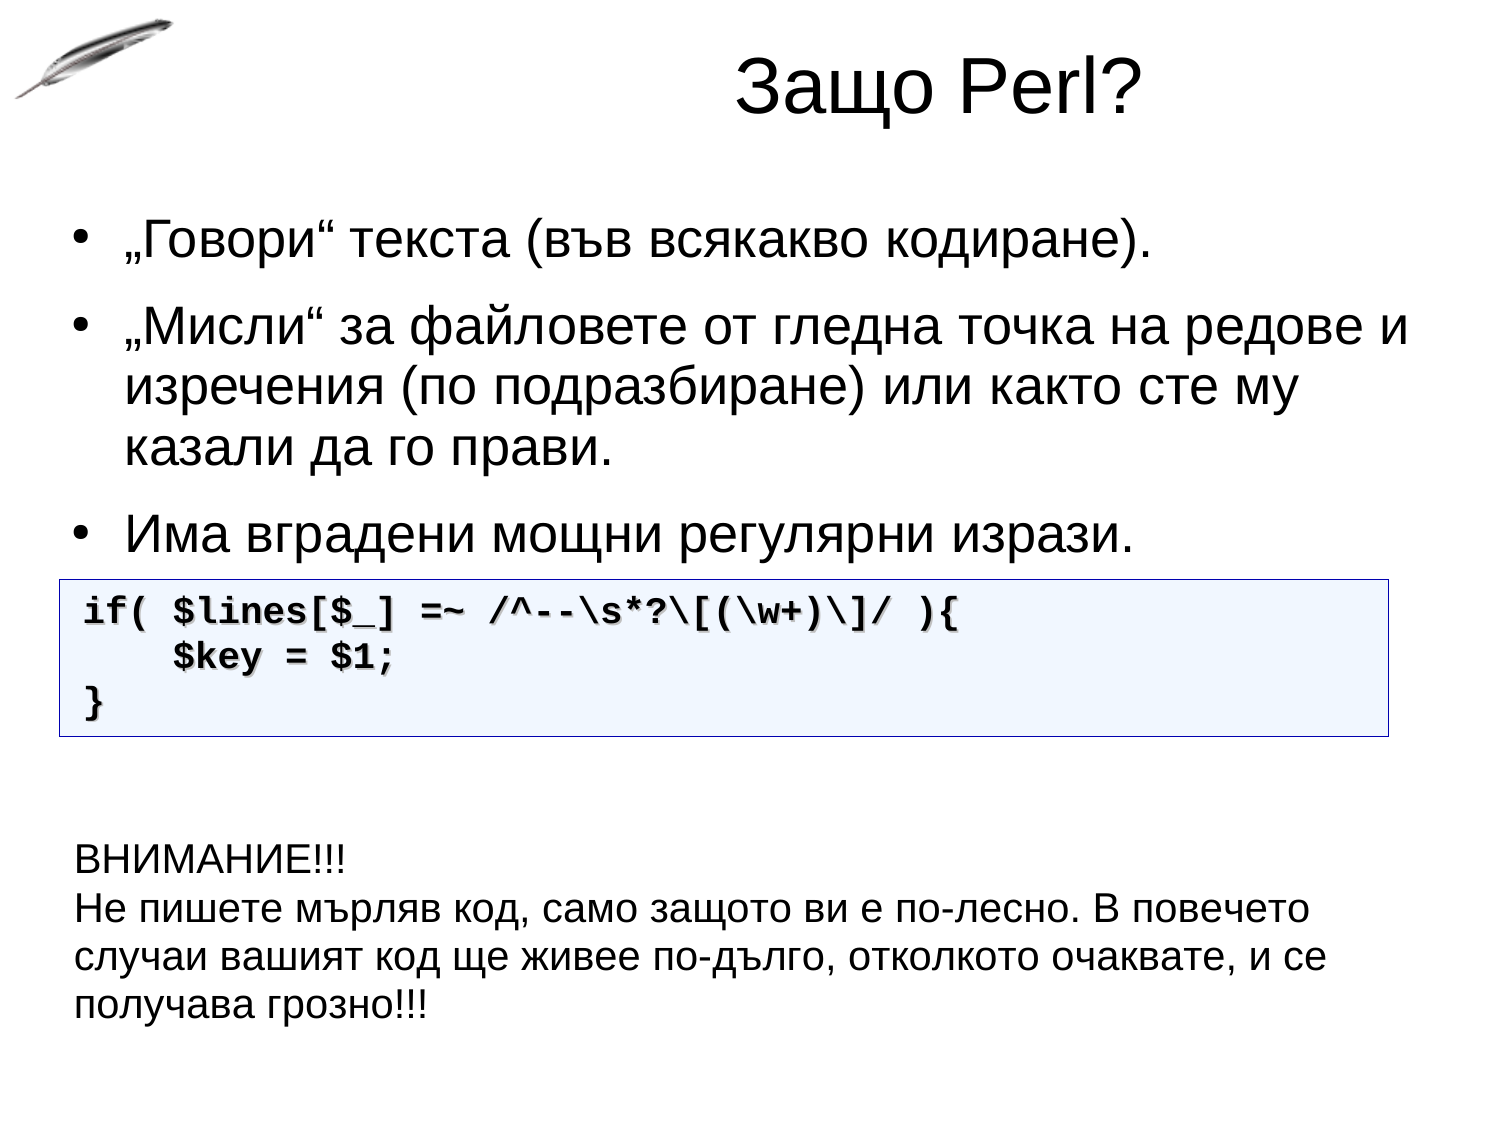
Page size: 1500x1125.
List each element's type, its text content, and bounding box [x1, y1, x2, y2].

title Защо Perl? [419, 0, 1459, 176]
text_box if( $lines[$_] =~ /^--\s*?\[(\w+)\]/ ){ $key = $1; } [59, 578, 1388, 737]
text_box ВНИМАНИЕ!!! Не пишете мърляв код, само защото ви е по-лесно. В повечето случаи вашият код ще живее по-дълго, отколкото очаквате, и се получава грозно!!! [59, 826, 1418, 1033]
picture [11, 17, 179, 101]
list „Говори“ текста (във всякакво кодиране). „Мисли“ за файловете от гледна точка на редове и изречения (по подразбиране) или както сте му казали да го прави. Има вградени мощни регулярни изрази. [53, 207, 1447, 768]
